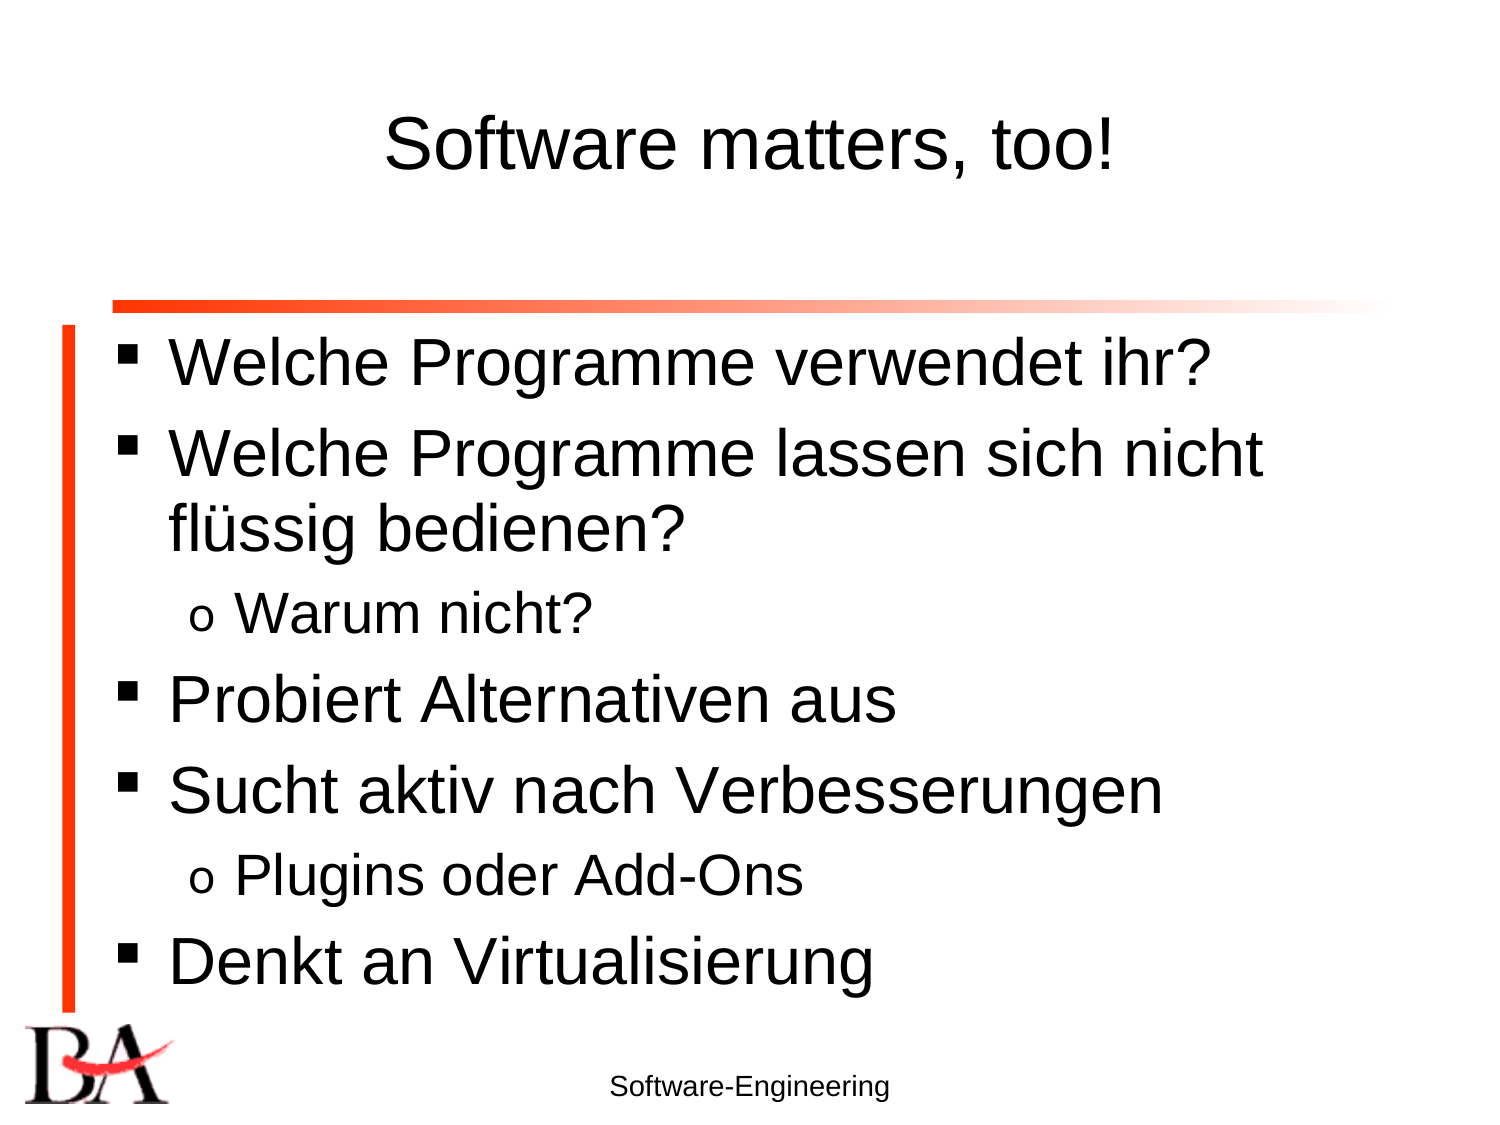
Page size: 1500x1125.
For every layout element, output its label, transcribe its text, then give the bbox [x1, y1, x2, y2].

title Software matters, too! [112, 28, 1388, 259]
list Welche Programme verwendet ihr? Welche Programme lassen sich nicht flüssig bedienen? Warum nicht? Probiert Alternativen aus Sucht aktiv nach Verbesserungen Plugins oder Add-Ons Denkt an Virtualisierung [112, 324, 1388, 1036]
picture [24, 1024, 175, 1104]
